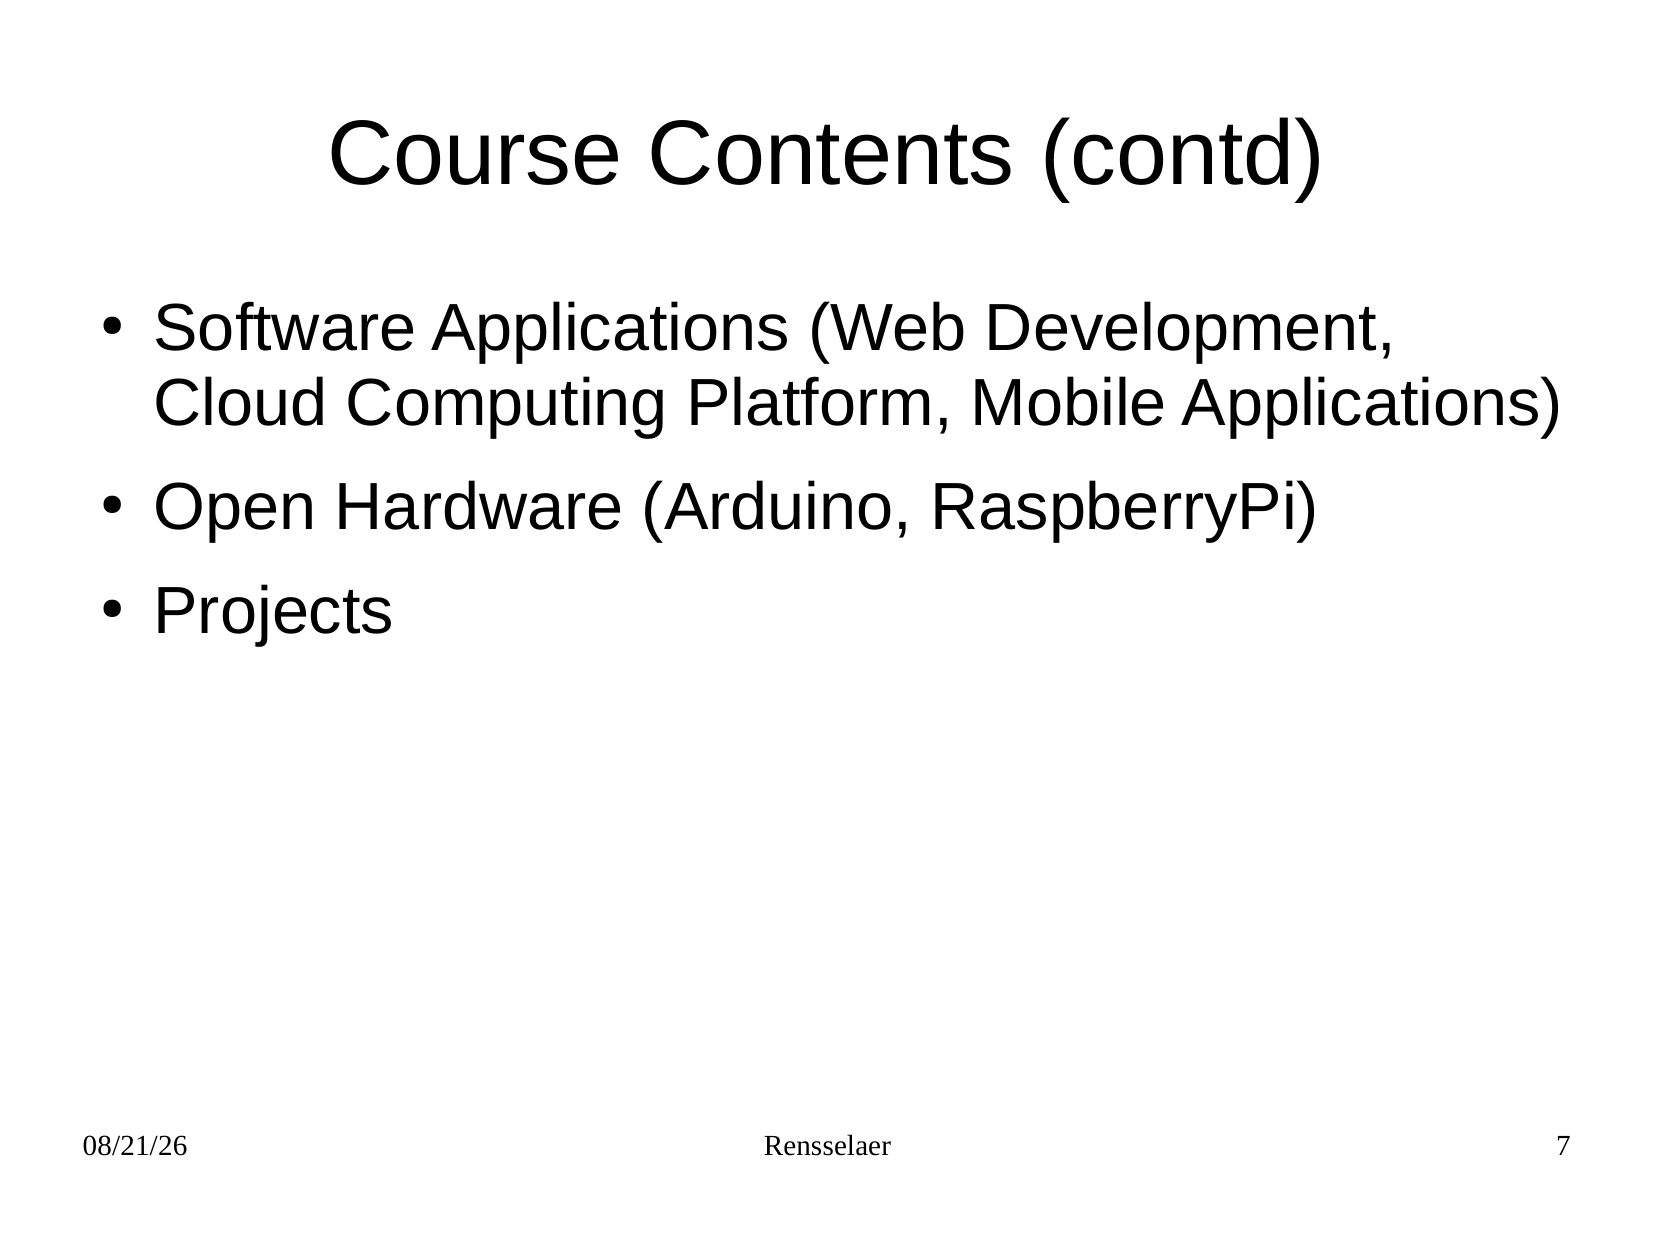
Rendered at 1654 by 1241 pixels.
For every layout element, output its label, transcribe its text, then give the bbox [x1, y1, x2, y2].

title Course Contents (contd) [82, 49, 1571, 257]
list Software Applications (Web Development, Cloud Computing Platform, Mobile Applications) Open Hardware (Arduino, RaspberryPi) Projects [82, 290, 1571, 1010]
